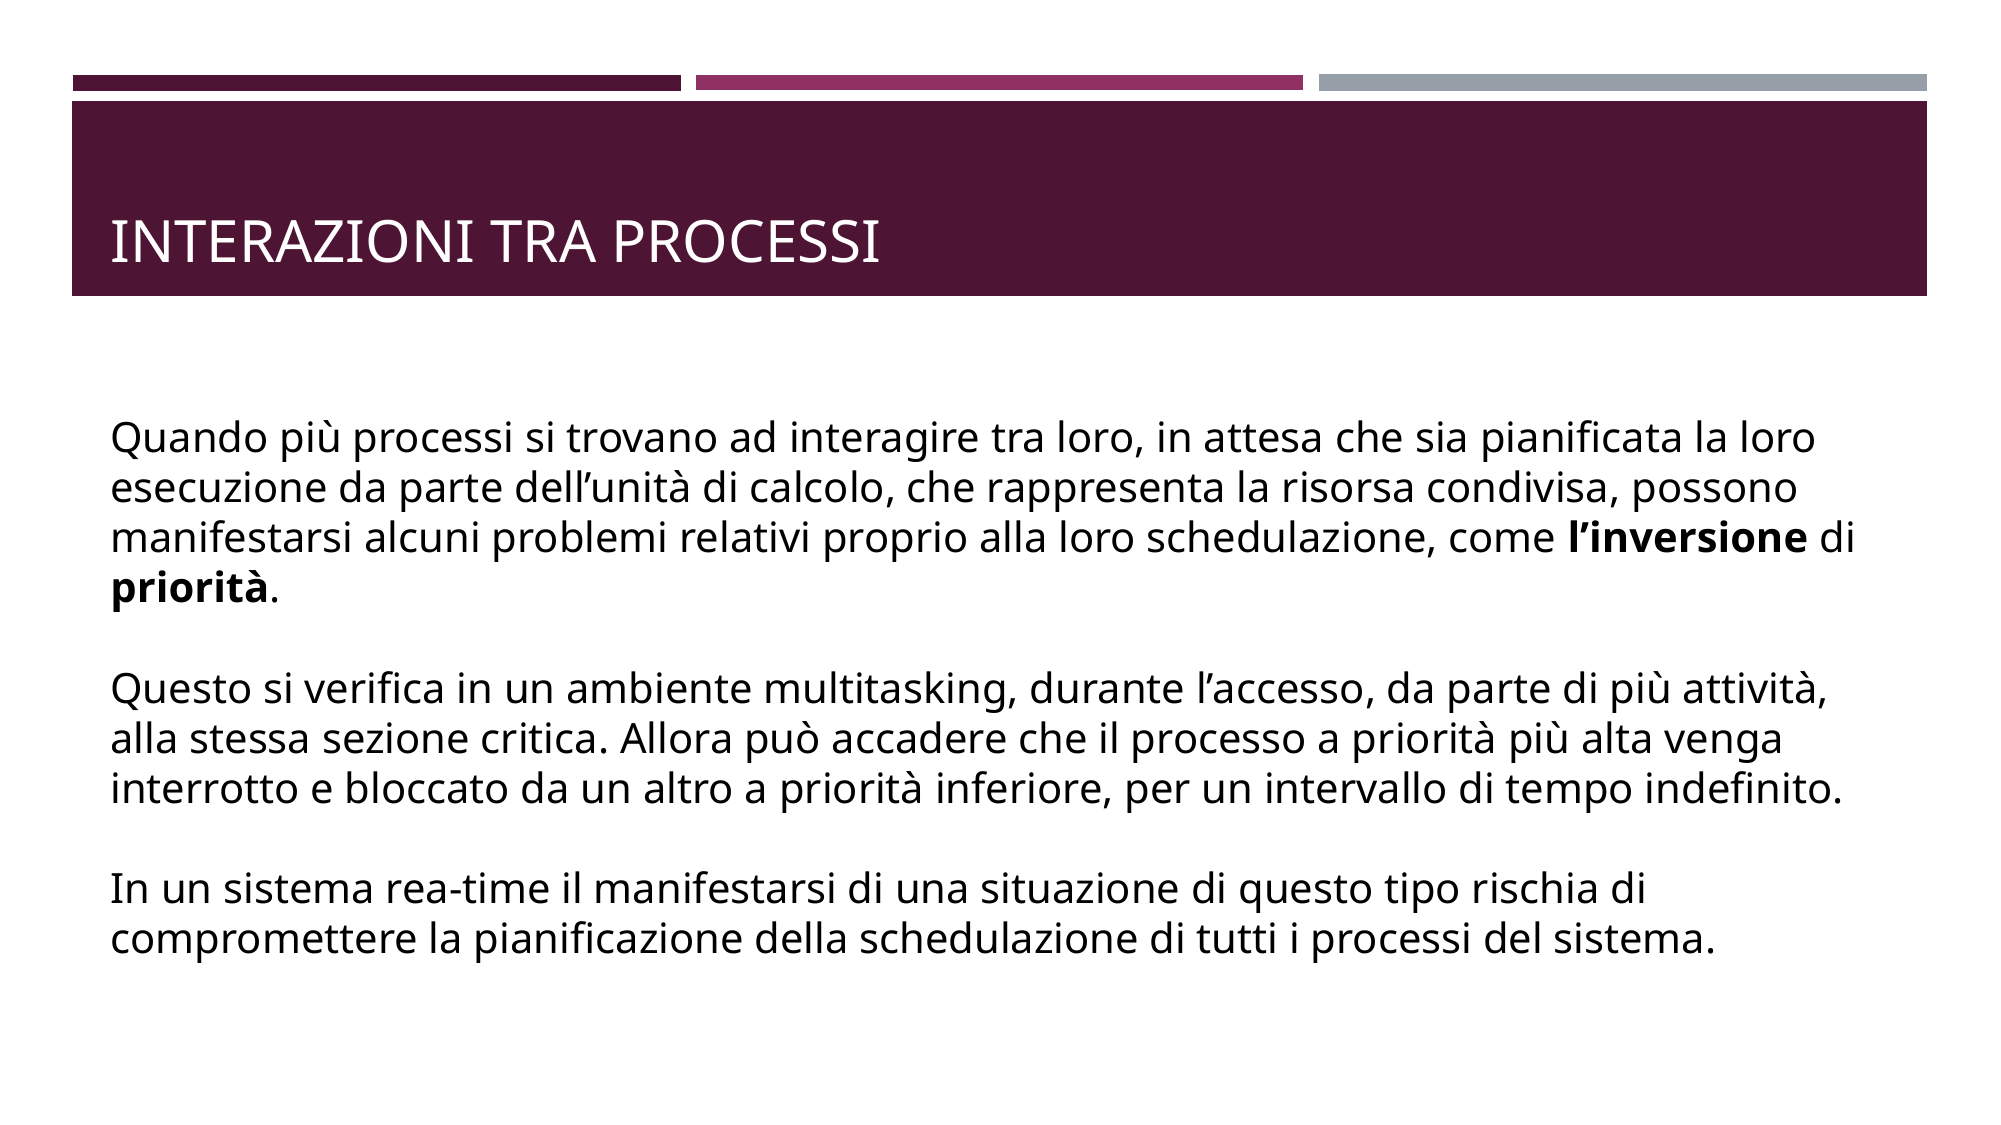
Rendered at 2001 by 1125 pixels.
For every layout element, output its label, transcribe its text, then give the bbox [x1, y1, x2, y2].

text_box Quando più processi si trovano ad interagire tra loro, in attesa che sia pianificata la loro esecuzione da parte dell’unità di calcolo, che rappresenta la risorsa condivisa, possono manifestarsi alcuni problemi relativi proprio alla loro schedulazione, come l’inversione di priorità. Questo si verifica in un ambiente multitasking, durante l’accesso, da parte di più attività, alla stessa sezione critica. Allora può accadere che il processo a priorità più alta venga interrotto e bloccato da un altro a priorità inferiore, per un intervallo di tempo indefinito. In un sistema rea-time il manifestarsi di una situazione di questo tipo rischia di compromettere la pianificazione della schedulazione di tutti i processi del sistema. [95, 403, 1905, 975]
title Interazioni tra processi [95, 115, 1905, 282]
